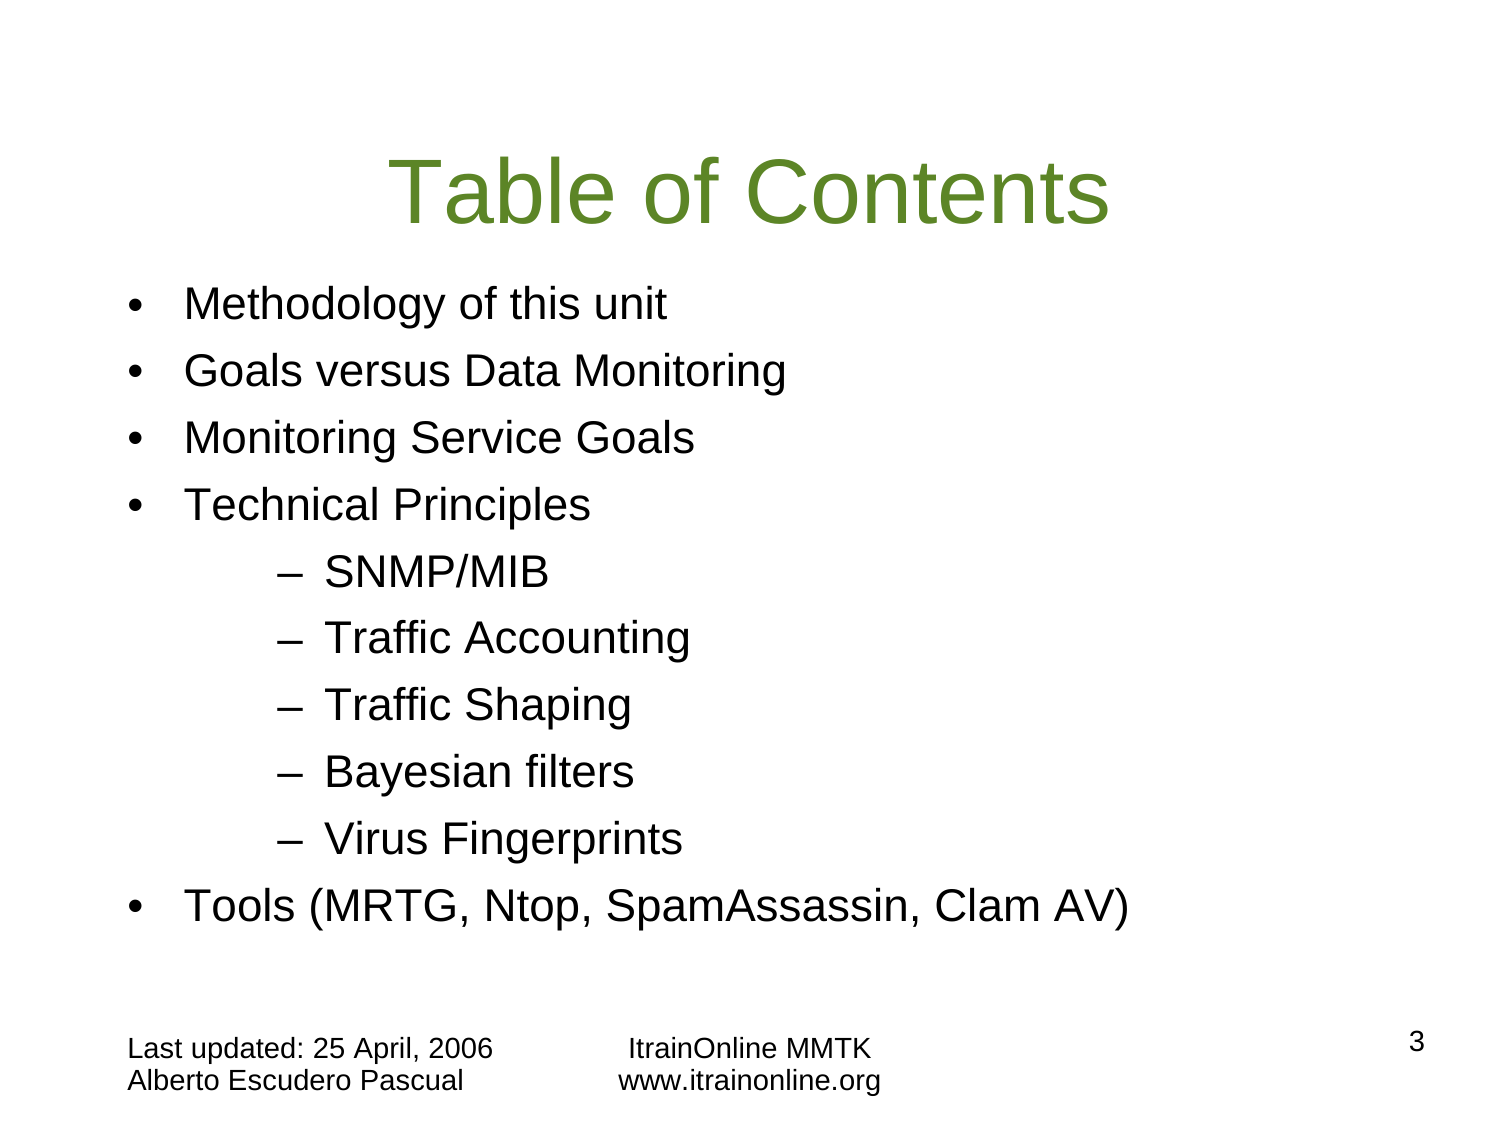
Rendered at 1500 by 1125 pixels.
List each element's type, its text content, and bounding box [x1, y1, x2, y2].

text_box Methodology of this unit Goals versus Data Monitoring Monitoring Service Goals Technical Principles SNMP/MIB Traffic Accounting Traffic Shaping Bayesian filters Virus Fingerprints Tools (MRTG, Ntop, SpamAssassin, Clam AV) [112, 271, 1423, 1022]
text_box Table of Contents [112, 99, 1388, 271]
